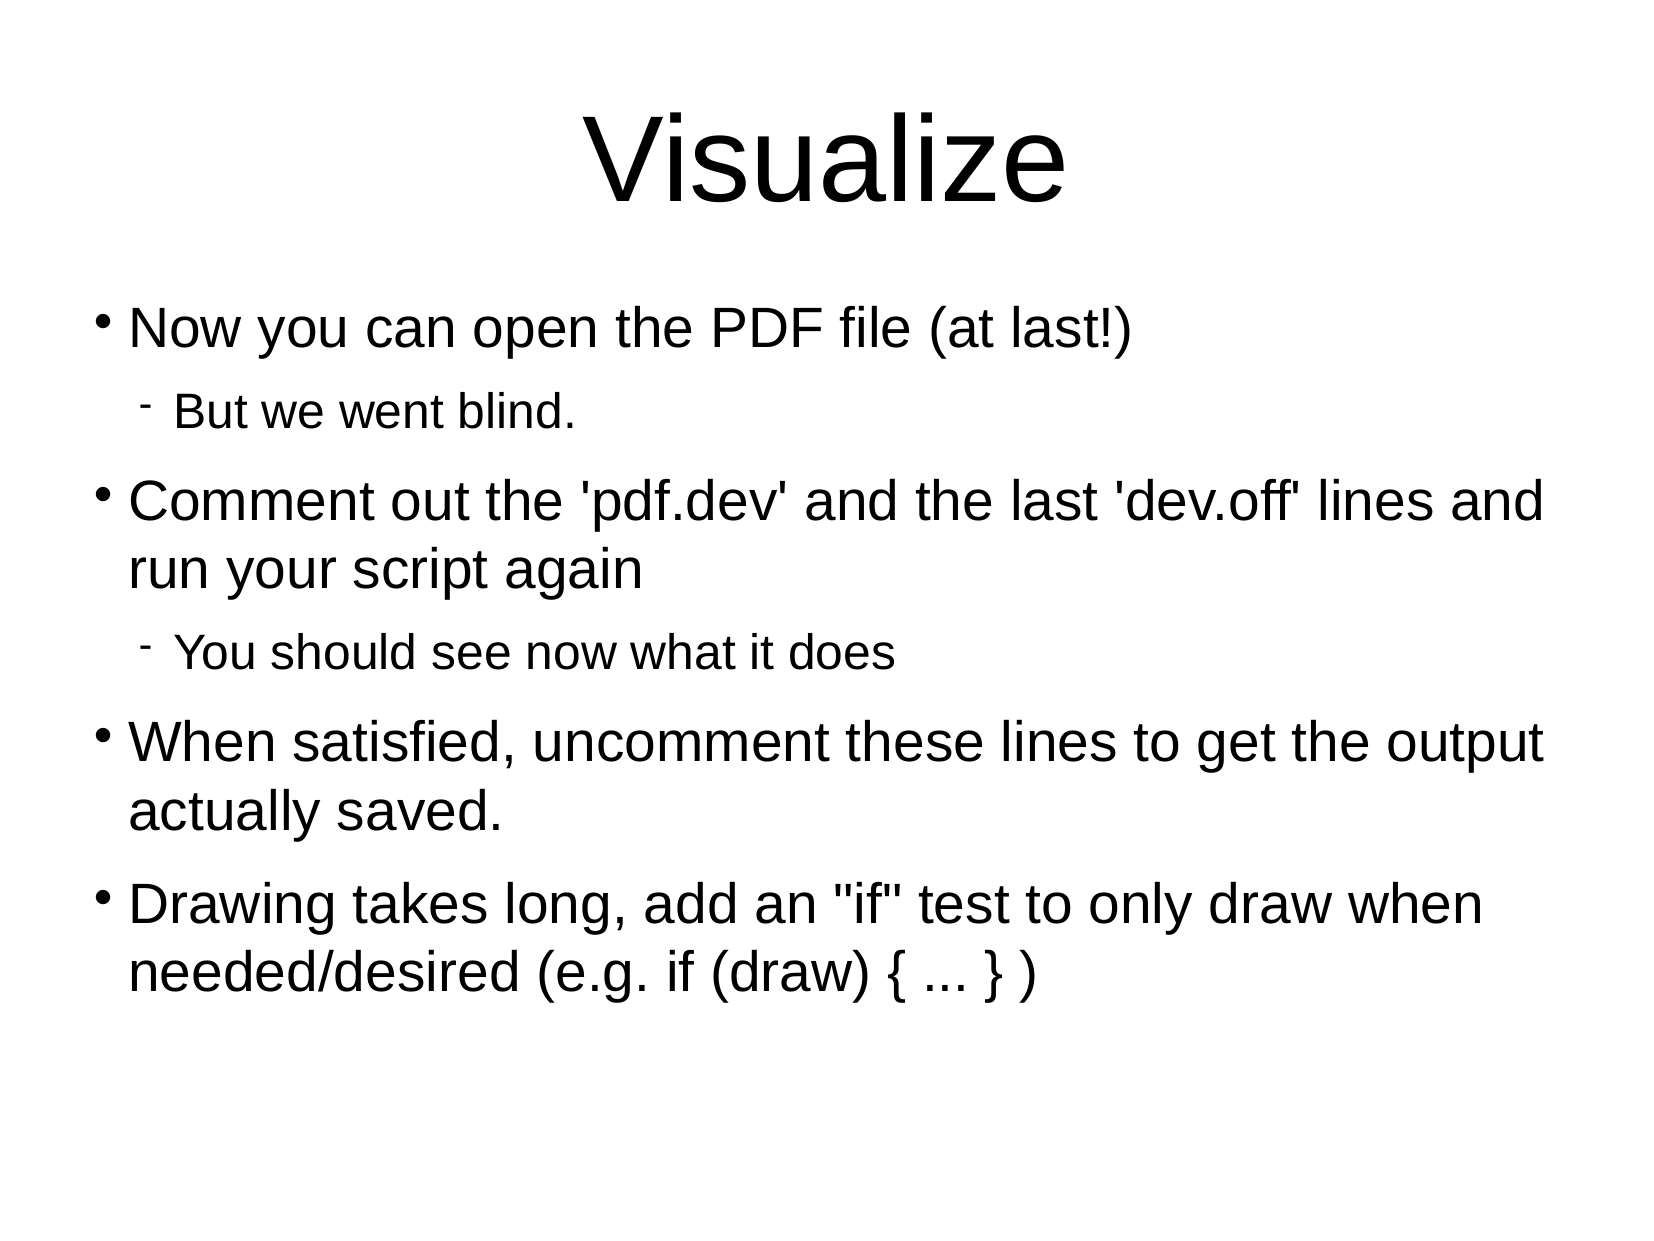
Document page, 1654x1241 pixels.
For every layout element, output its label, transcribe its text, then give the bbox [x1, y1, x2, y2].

text_box Visualize [82, 49, 1571, 257]
text_box Now you can open the PDF file (at last!) But we went blind. Comment out the 'pdf.dev' and the last 'dev.off' lines and run your script again You should see now what it does When satisfied, uncomment these lines to get the output actually saved. Drawing takes long, add an "if" test to only draw when needed/desired (e.g. if (draw) { ... } ) [82, 290, 1571, 1010]
